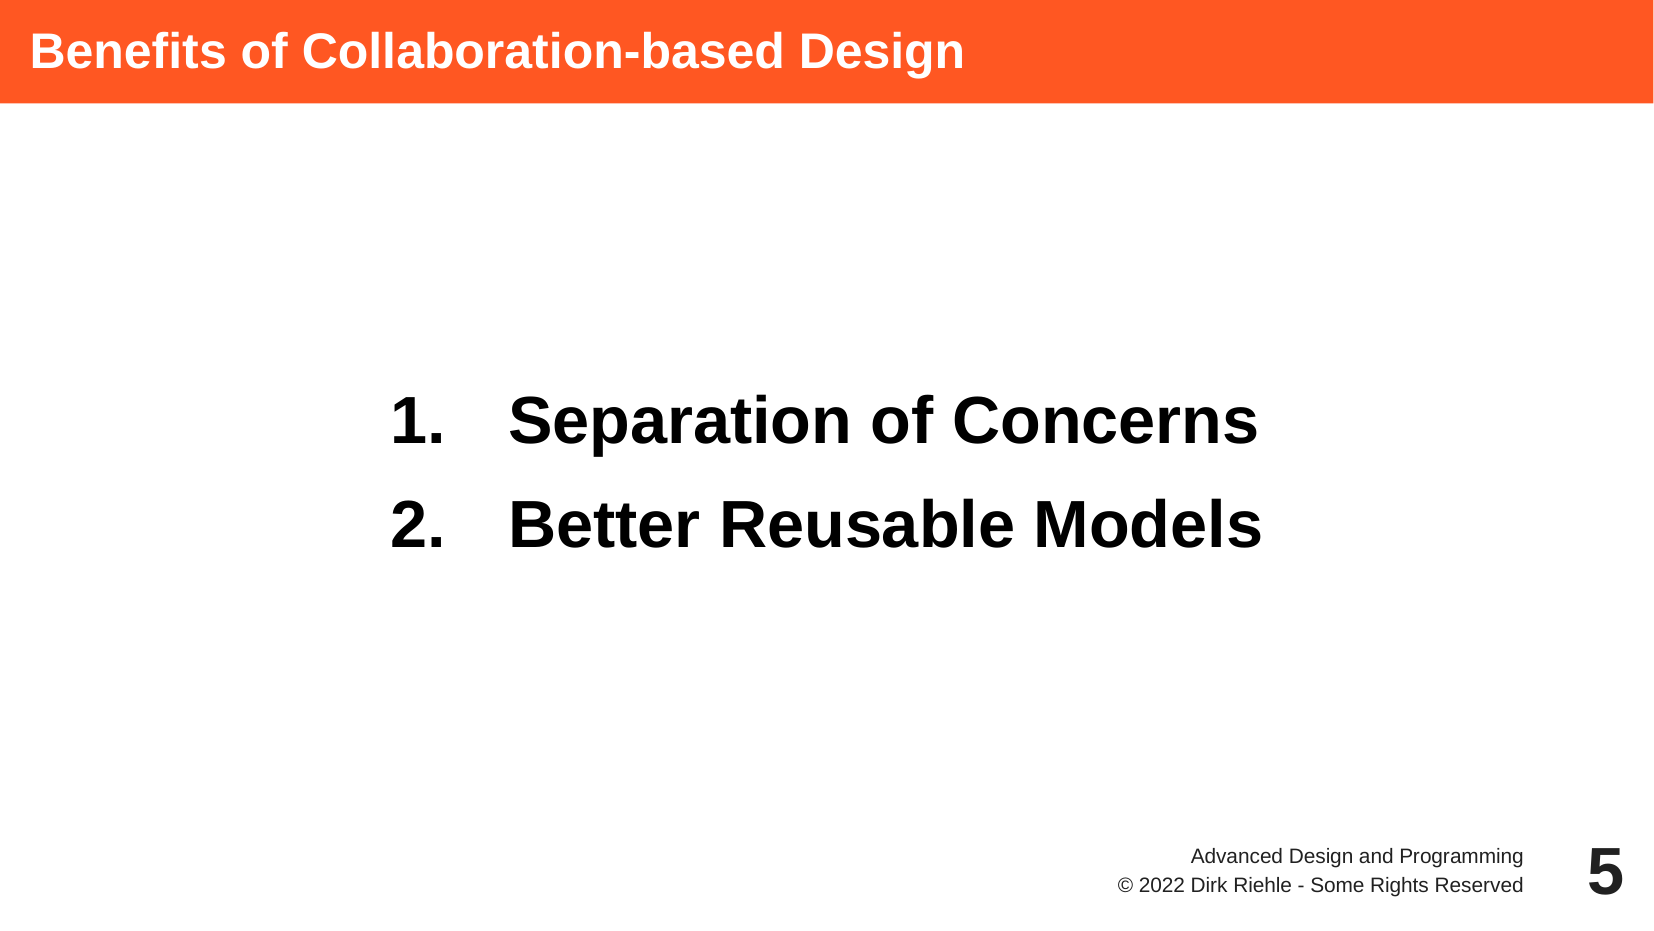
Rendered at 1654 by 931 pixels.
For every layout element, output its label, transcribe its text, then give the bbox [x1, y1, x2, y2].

subtitle Separation of Concerns Better Reusable Models [29, 132, 1625, 813]
title Benefits of Collaboration-based Design [0, 0, 1654, 104]
